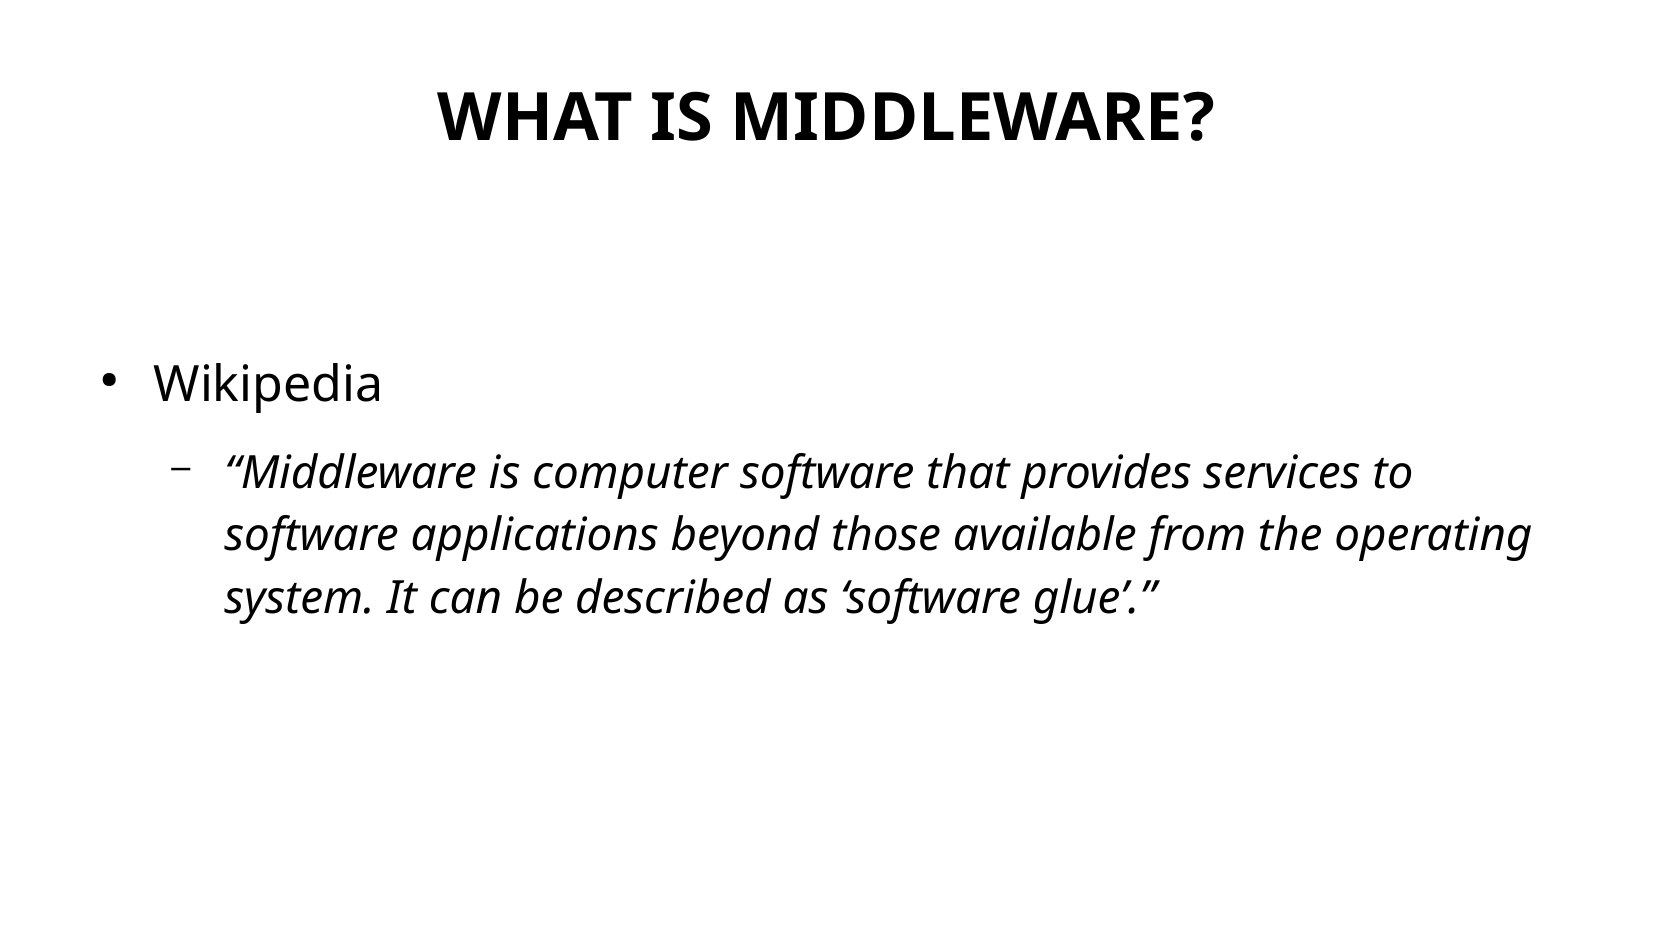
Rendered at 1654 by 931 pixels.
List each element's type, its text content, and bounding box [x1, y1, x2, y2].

title WHAT IS MIDDLEWARE? [82, 36, 1571, 193]
list Wikipedia “Middleware is computer software that provides services to software applications beyond those available from the operating system. It can be described as ‘software glue’.” [82, 217, 1571, 757]
